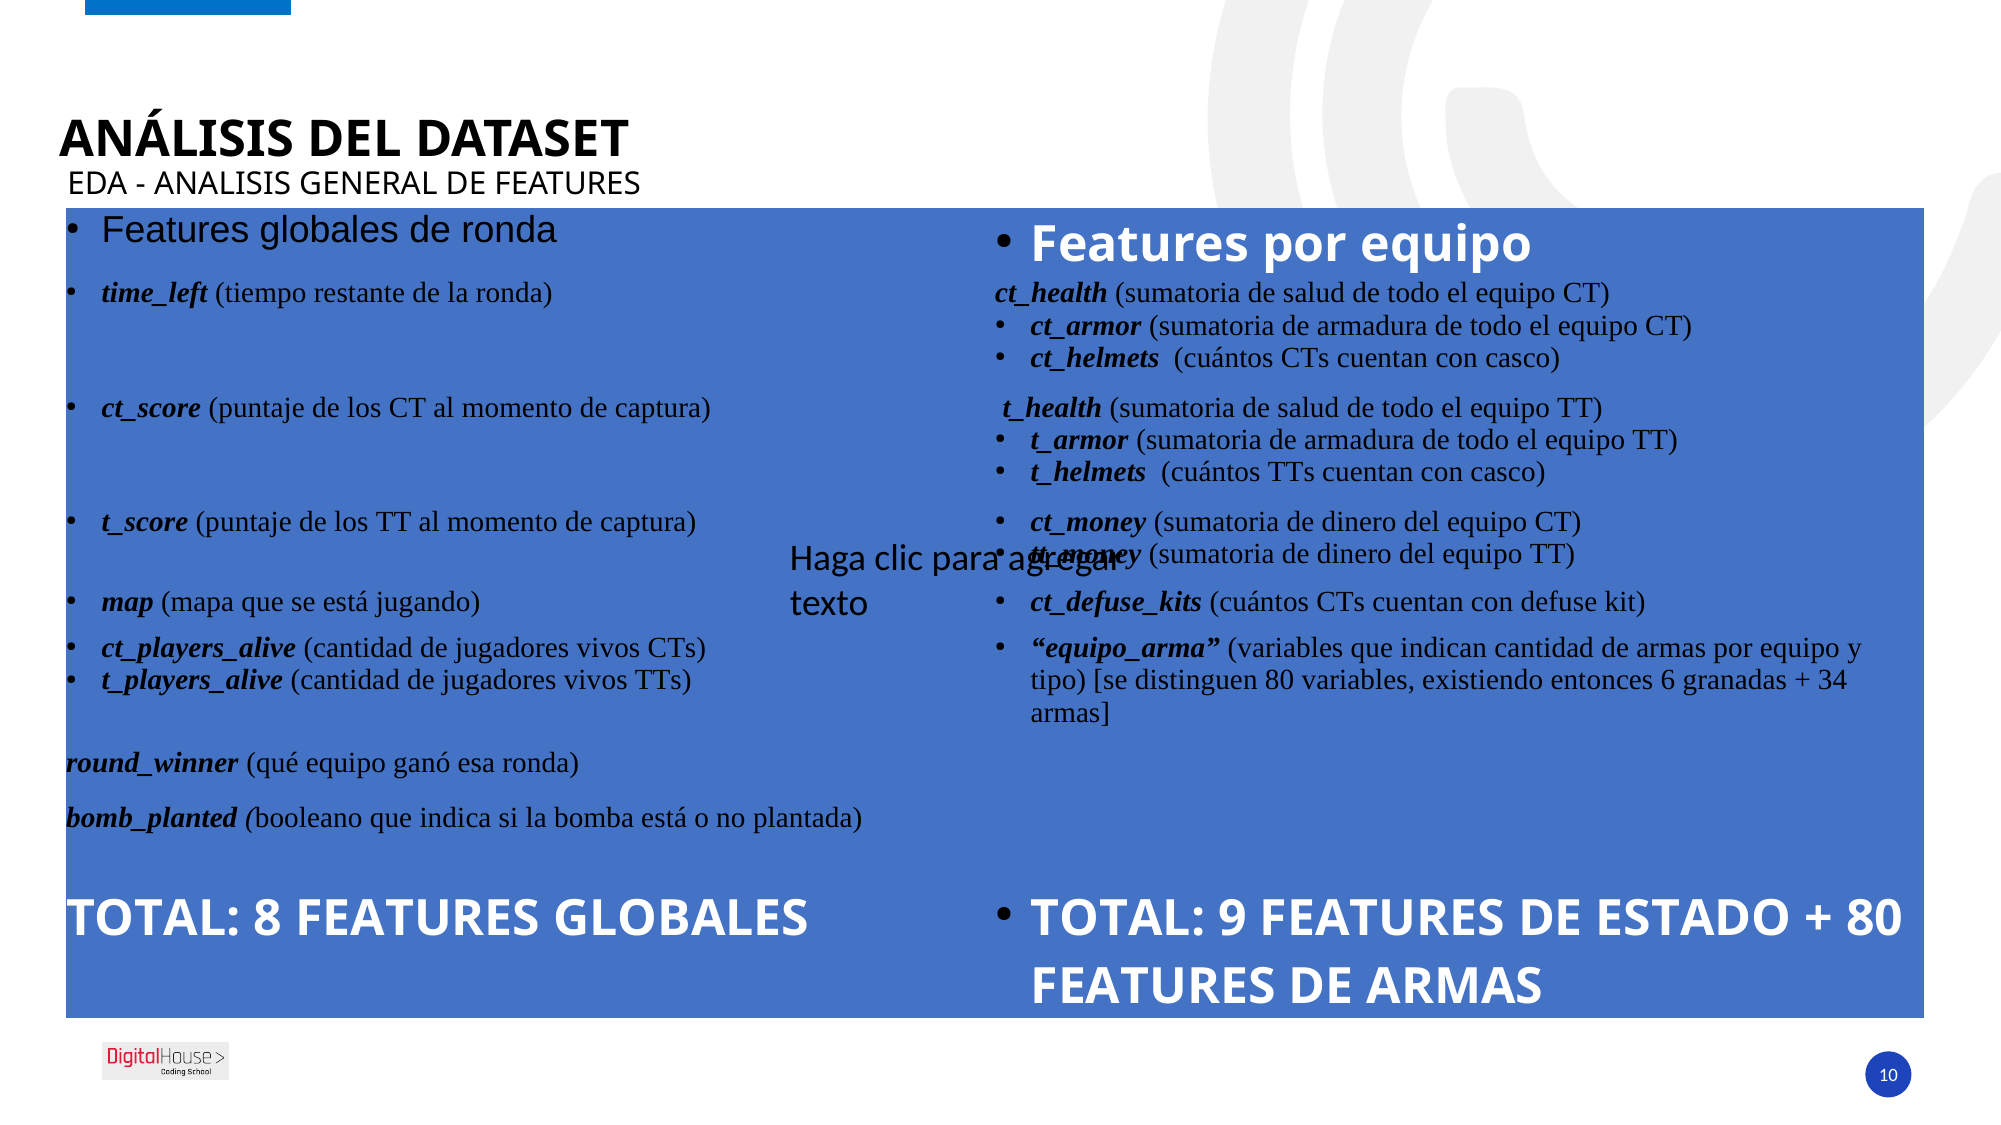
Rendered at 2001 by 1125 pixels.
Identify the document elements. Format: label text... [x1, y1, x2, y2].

table_cell ct_money (sumatoria de dinero del equipo CT) tt_money (sumatoria de dinero del equipo TT) [995, 505, 1924, 586]
table_cell ct_score (puntaje de los CT al momento de captura) [66, 391, 995, 505]
table_header Features por equipo [995, 208, 1924, 277]
table_header Features globales de ronda [66, 208, 995, 277]
table_cell TOTAL: 8 FEATURES GLOBALES [66, 881, 995, 1018]
table_cell ct_players_alive (cantidad de jugadores vivos CTs) t_players_alive (cantidad de jugadores vivos TTs) [66, 632, 995, 746]
text_box [1864, 1059, 1913, 1090]
table_cell ct_health (sumatoria de salud de todo el equipo CT) ct_armor (sumatoria de armadura de todo el equipo CT) ct_helmets (cuántos CTs cuentan con casco) [995, 277, 1924, 391]
title ANÁLISIS DEL DATASeT eda - ANALISIS general DE FEATURES [59, 111, 1889, 263]
text_box Haga clic para agregar texto [774, 525, 1225, 632]
table_cell time_left (tiempo restante de la ronda) [66, 277, 995, 391]
table_cell bomb_planted (booleano que indica si la bomba está o no plantada) [66, 801, 995, 881]
table_cell round_winner (qué equipo ganó esa ronda) [66, 746, 995, 801]
table_cell map (mapa que se está jugando) [66, 586, 774, 632]
table_cell t_score (puntaje de los TT al momento de captura) [66, 505, 995, 586]
table_cell [995, 746, 1924, 801]
table_cell t_health (sumatoria de salud de todo el equipo TT) t_armor (sumatoria de armadura de todo el equipo TT) t_helmets (cuántos TTs cuentan con casco) [995, 391, 1924, 505]
table_cell “equipo_arma” (variables que indican cantidad de armas por equipo y tipo) [se distinguen 80 variables, existiendo entonces 6 granadas + 34 armas] [995, 632, 1924, 746]
table_cell TOTAL: 9 FEATURES DE ESTADO + 80 FEATURES DE ARMAS [995, 881, 1924, 1018]
table_cell [995, 801, 1924, 881]
table_cell ct_defuse_kits (cuántos CTs cuentan con defuse kit) [1225, 586, 1924, 632]
